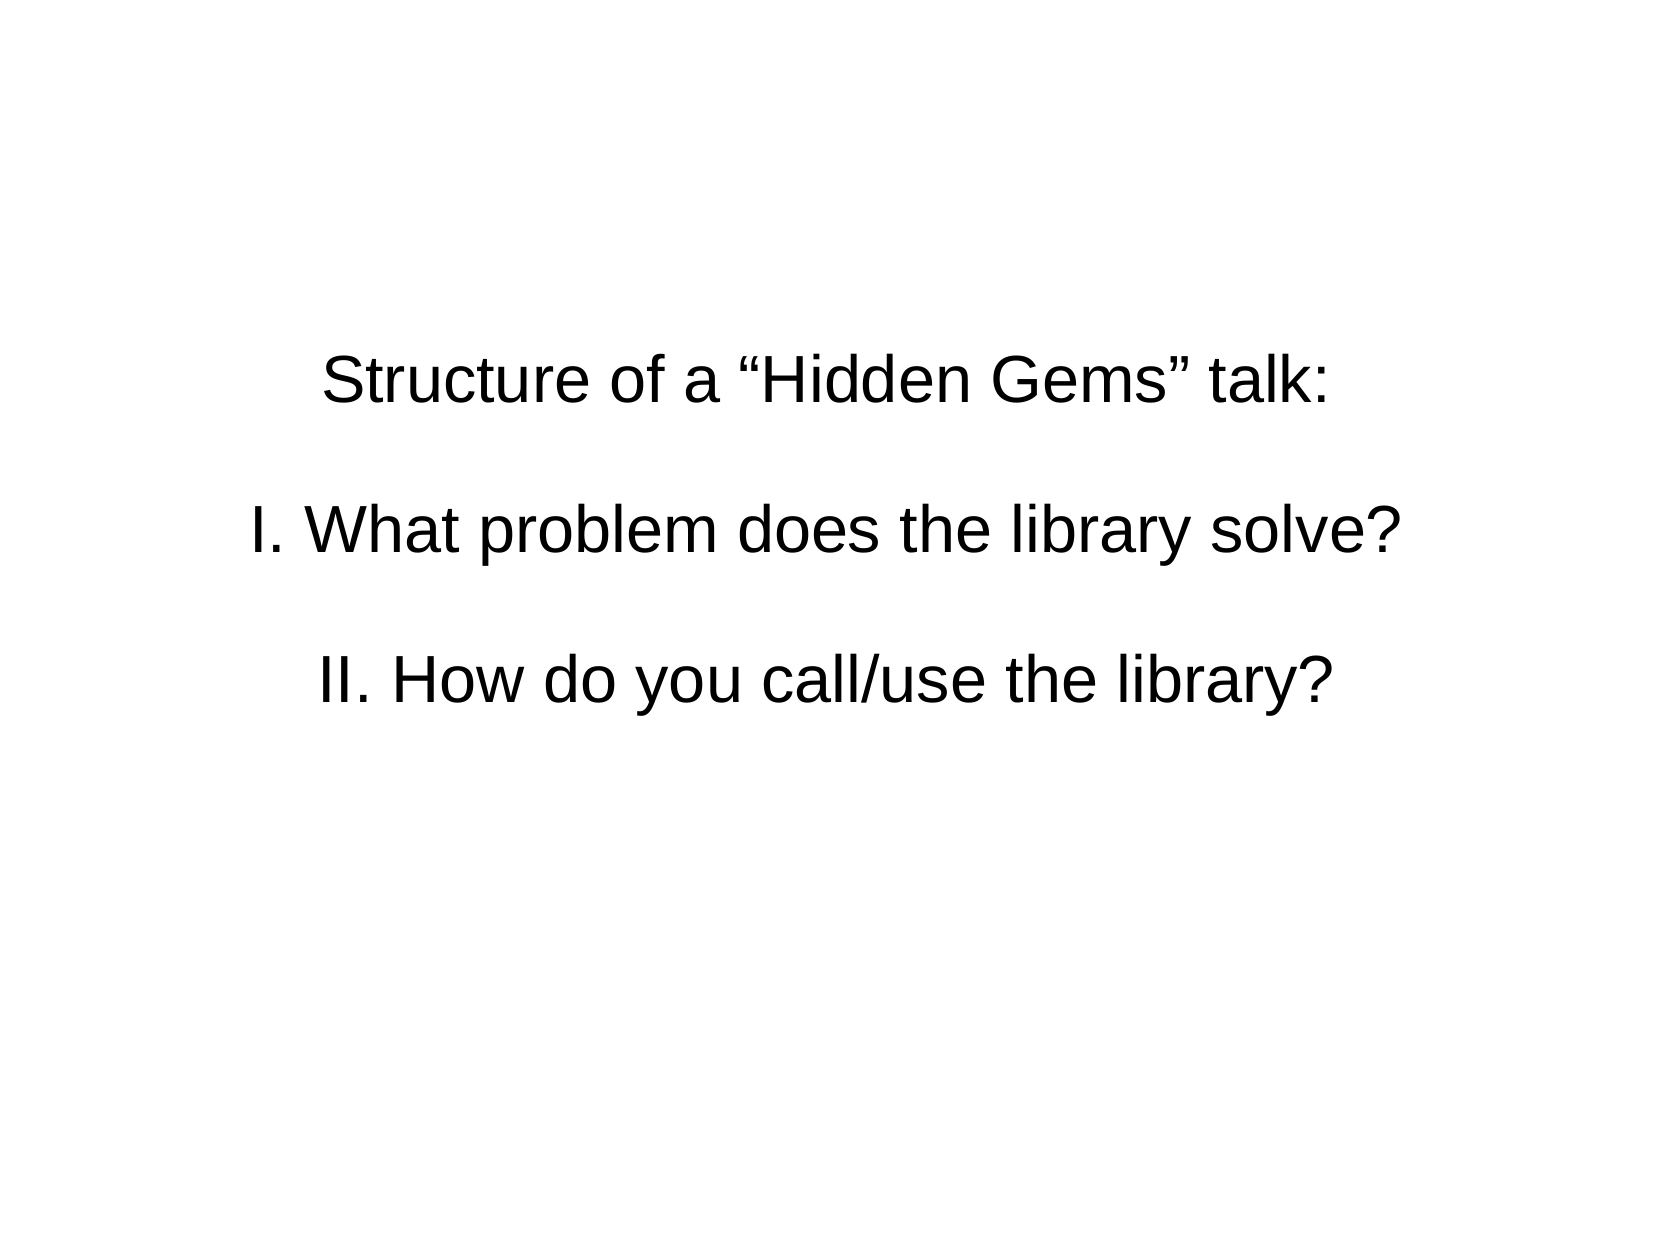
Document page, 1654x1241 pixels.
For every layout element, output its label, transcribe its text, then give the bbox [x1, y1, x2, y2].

subtitle Structure of a “Hidden Gems” talk: I. What problem does the library solve? II. How do you call/use the library? [82, 49, 1571, 1010]
